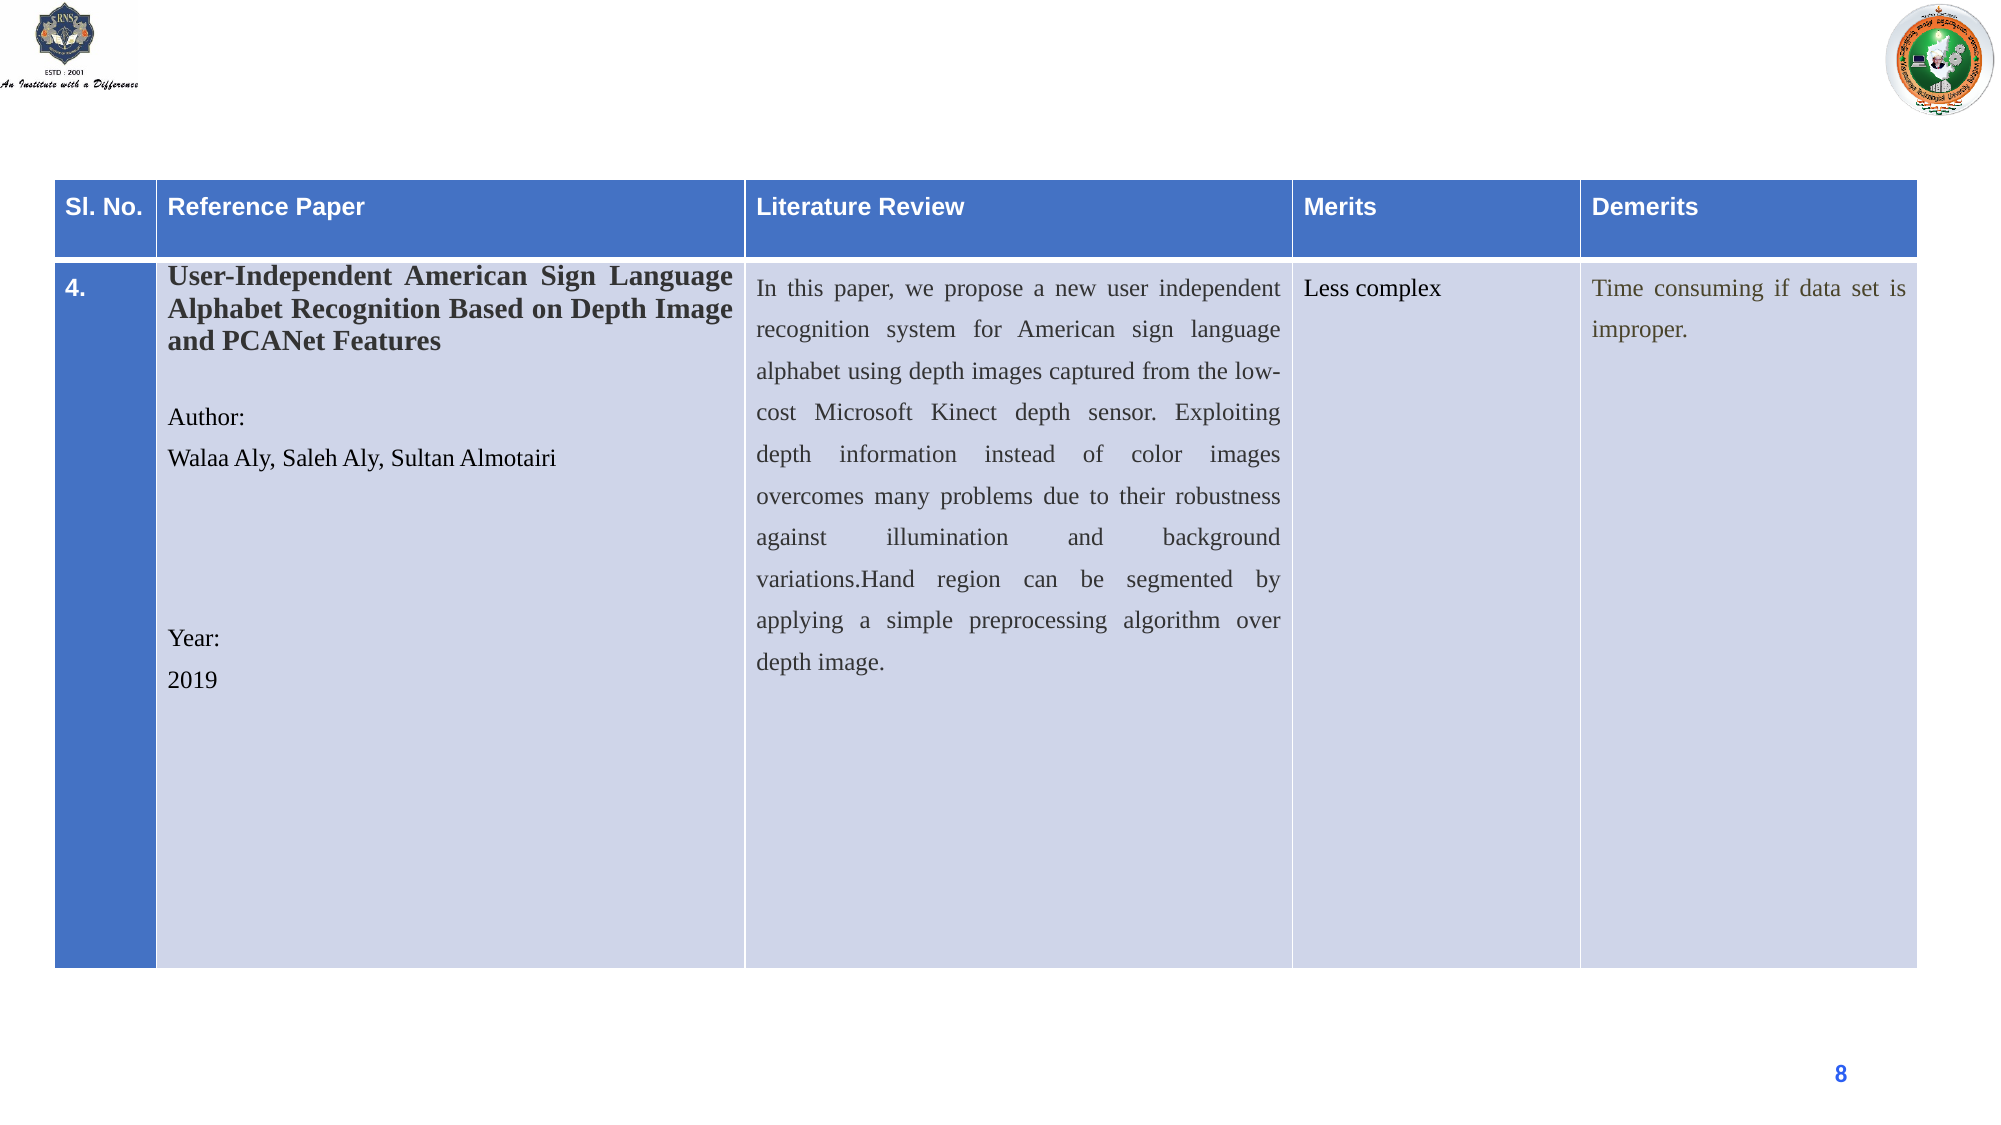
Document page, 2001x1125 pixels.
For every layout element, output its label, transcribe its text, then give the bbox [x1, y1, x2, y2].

table_header Literature Review [746, 180, 1292, 257]
table_cell Time consuming if data set is improper. [1581, 263, 1917, 968]
table_cell User-Independent American Sign Language Alphabet Recognition Based on Depth Image and PCANet Features Author: Walaa Aly, Saleh Aly, Sultan Almotairi Year: 2019 [157, 263, 744, 968]
table_cell 4. [55, 263, 156, 968]
table_cell In this paper, we propose a new user independent recognition system for American sign language alphabet using depth images captured from the low-cost Microsoft Kinect depth sensor. Exploiting depth information instead of color images overcomes many problems due to their robustness against illumination and background variations.Hand region can be segmented by applying a simple preprocessing algorithm over depth image. [746, 263, 1292, 968]
table_header Reference Paper [157, 180, 744, 257]
table_cell Less complex [1293, 263, 1580, 968]
slide_number <number> [1412, 1042, 1863, 1103]
table_header Demerits [1581, 180, 1917, 257]
table_header Merits [1293, 180, 1580, 257]
picture [0, 0, 138, 90]
table_header Sl. No. [55, 180, 156, 257]
picture [1882, 2, 1997, 117]
